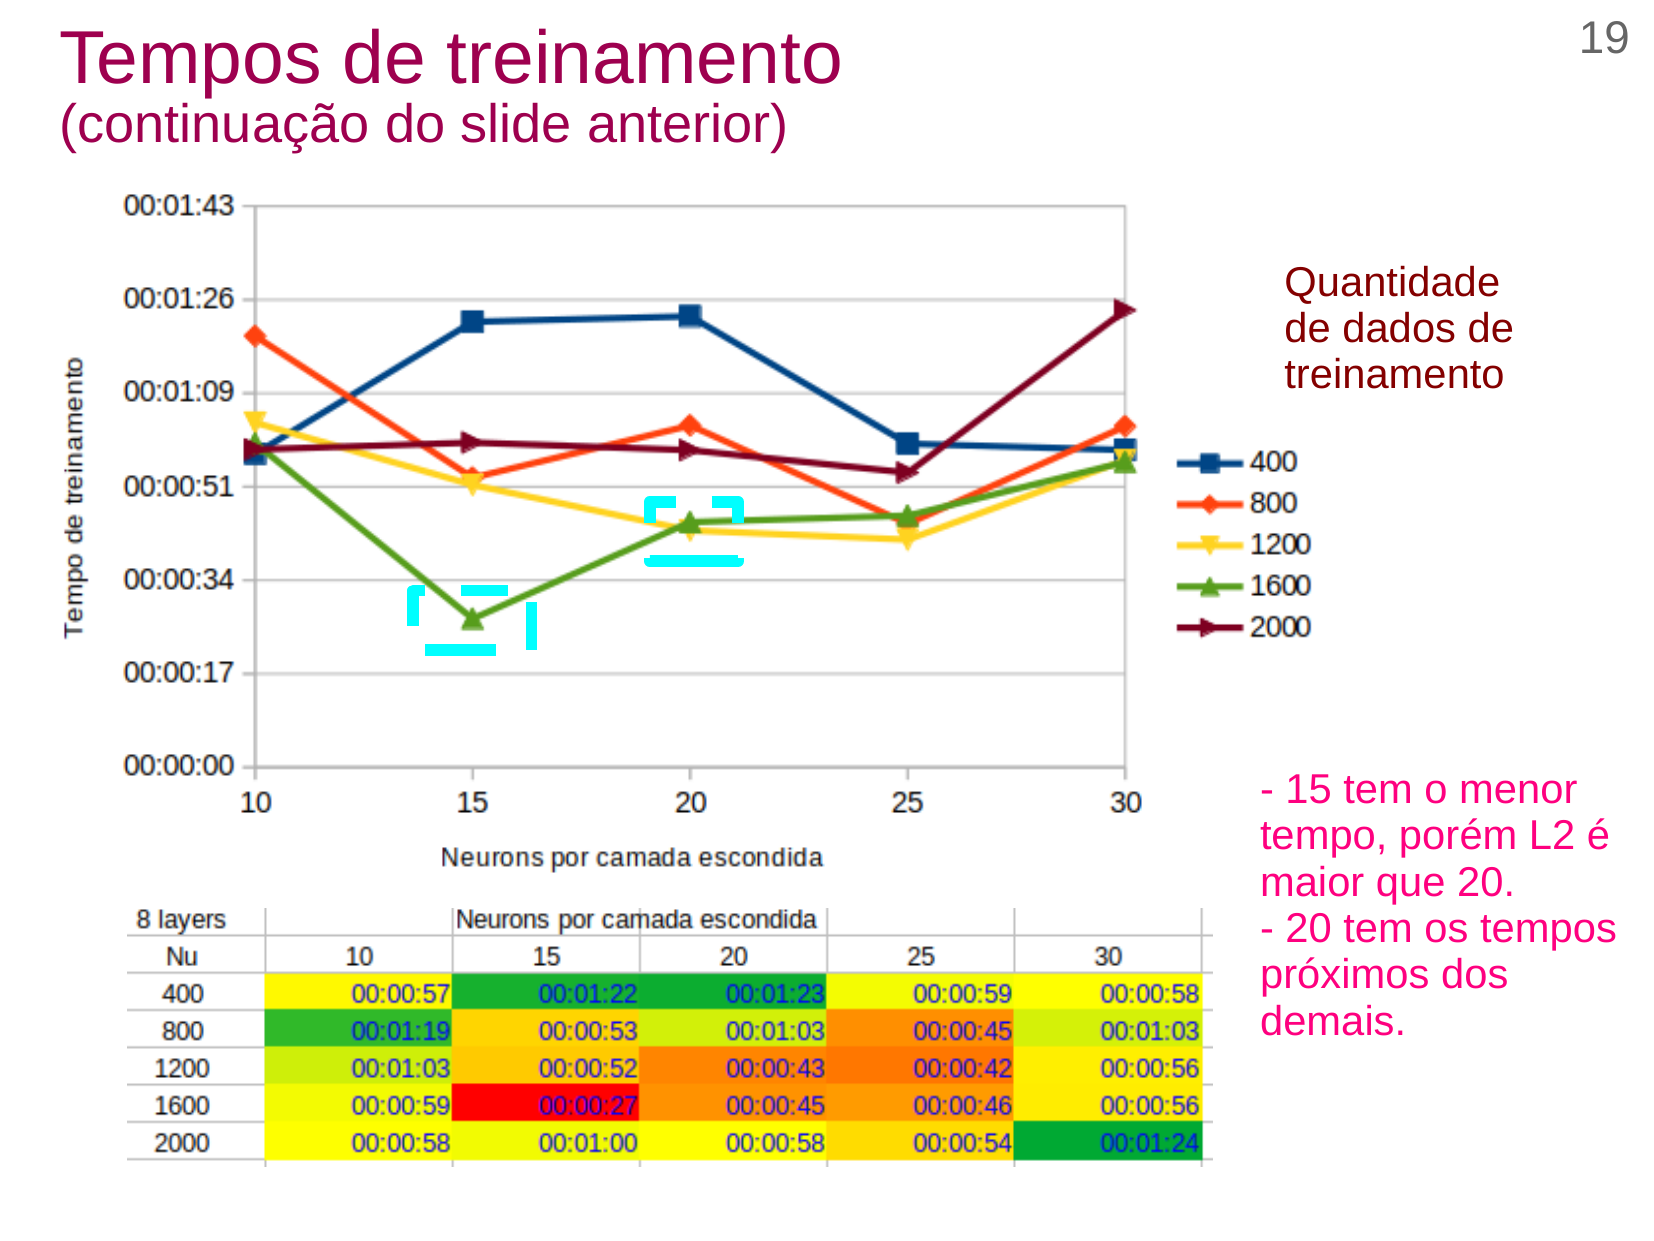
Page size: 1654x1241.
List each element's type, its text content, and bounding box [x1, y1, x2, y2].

text_box - 15 tem o menor tempo, porém L2 é maior que 20. - 20 tem os tempos próximos dos demais. [1240, 752, 1639, 1057]
text_box Quantidade de dados de treinamento [1269, 250, 1571, 421]
picture [59, 191, 1329, 875]
picture [127, 908, 1213, 1167]
title Tempos de treinamento (continuação do slide anterior) [59, 23, 1595, 154]
